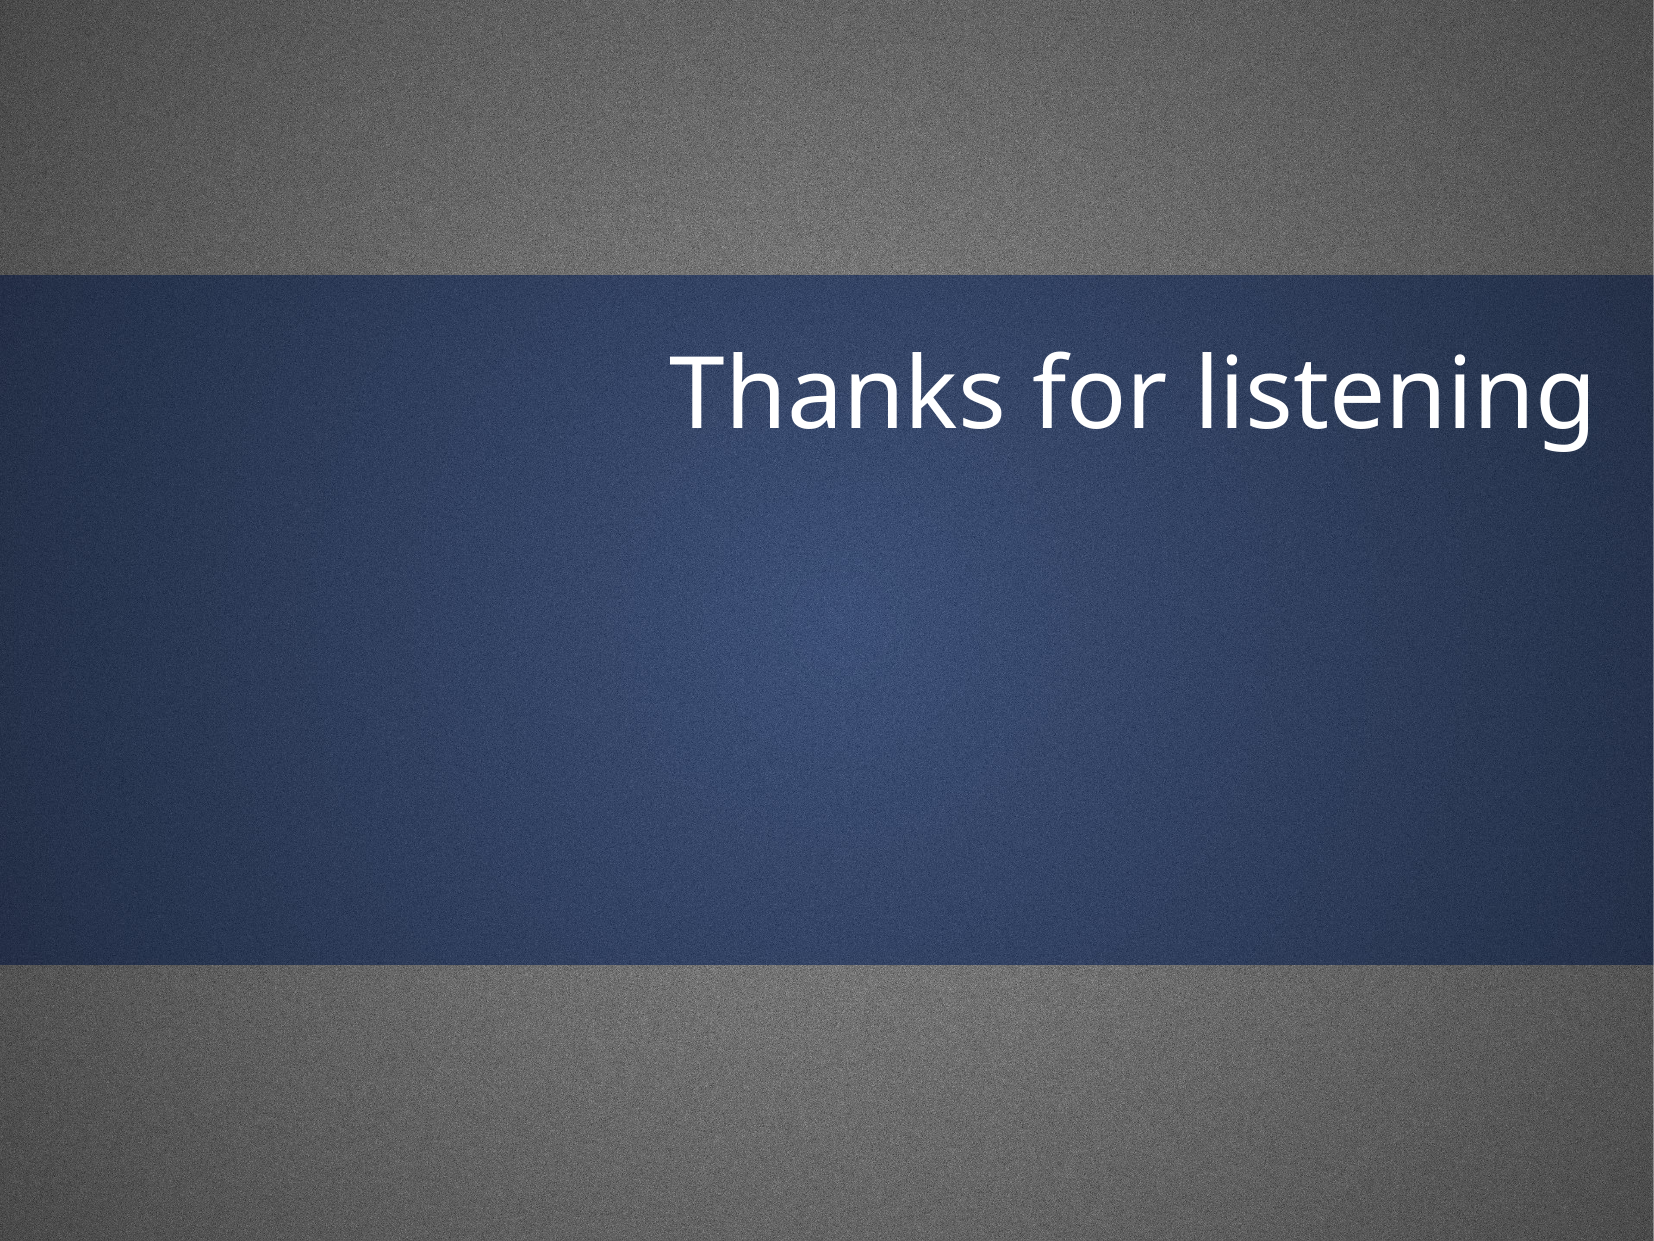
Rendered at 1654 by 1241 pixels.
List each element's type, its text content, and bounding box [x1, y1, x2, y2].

picture [0, 0, 1654, 1241]
title Thanks for listening [22, 338, 1598, 441]
